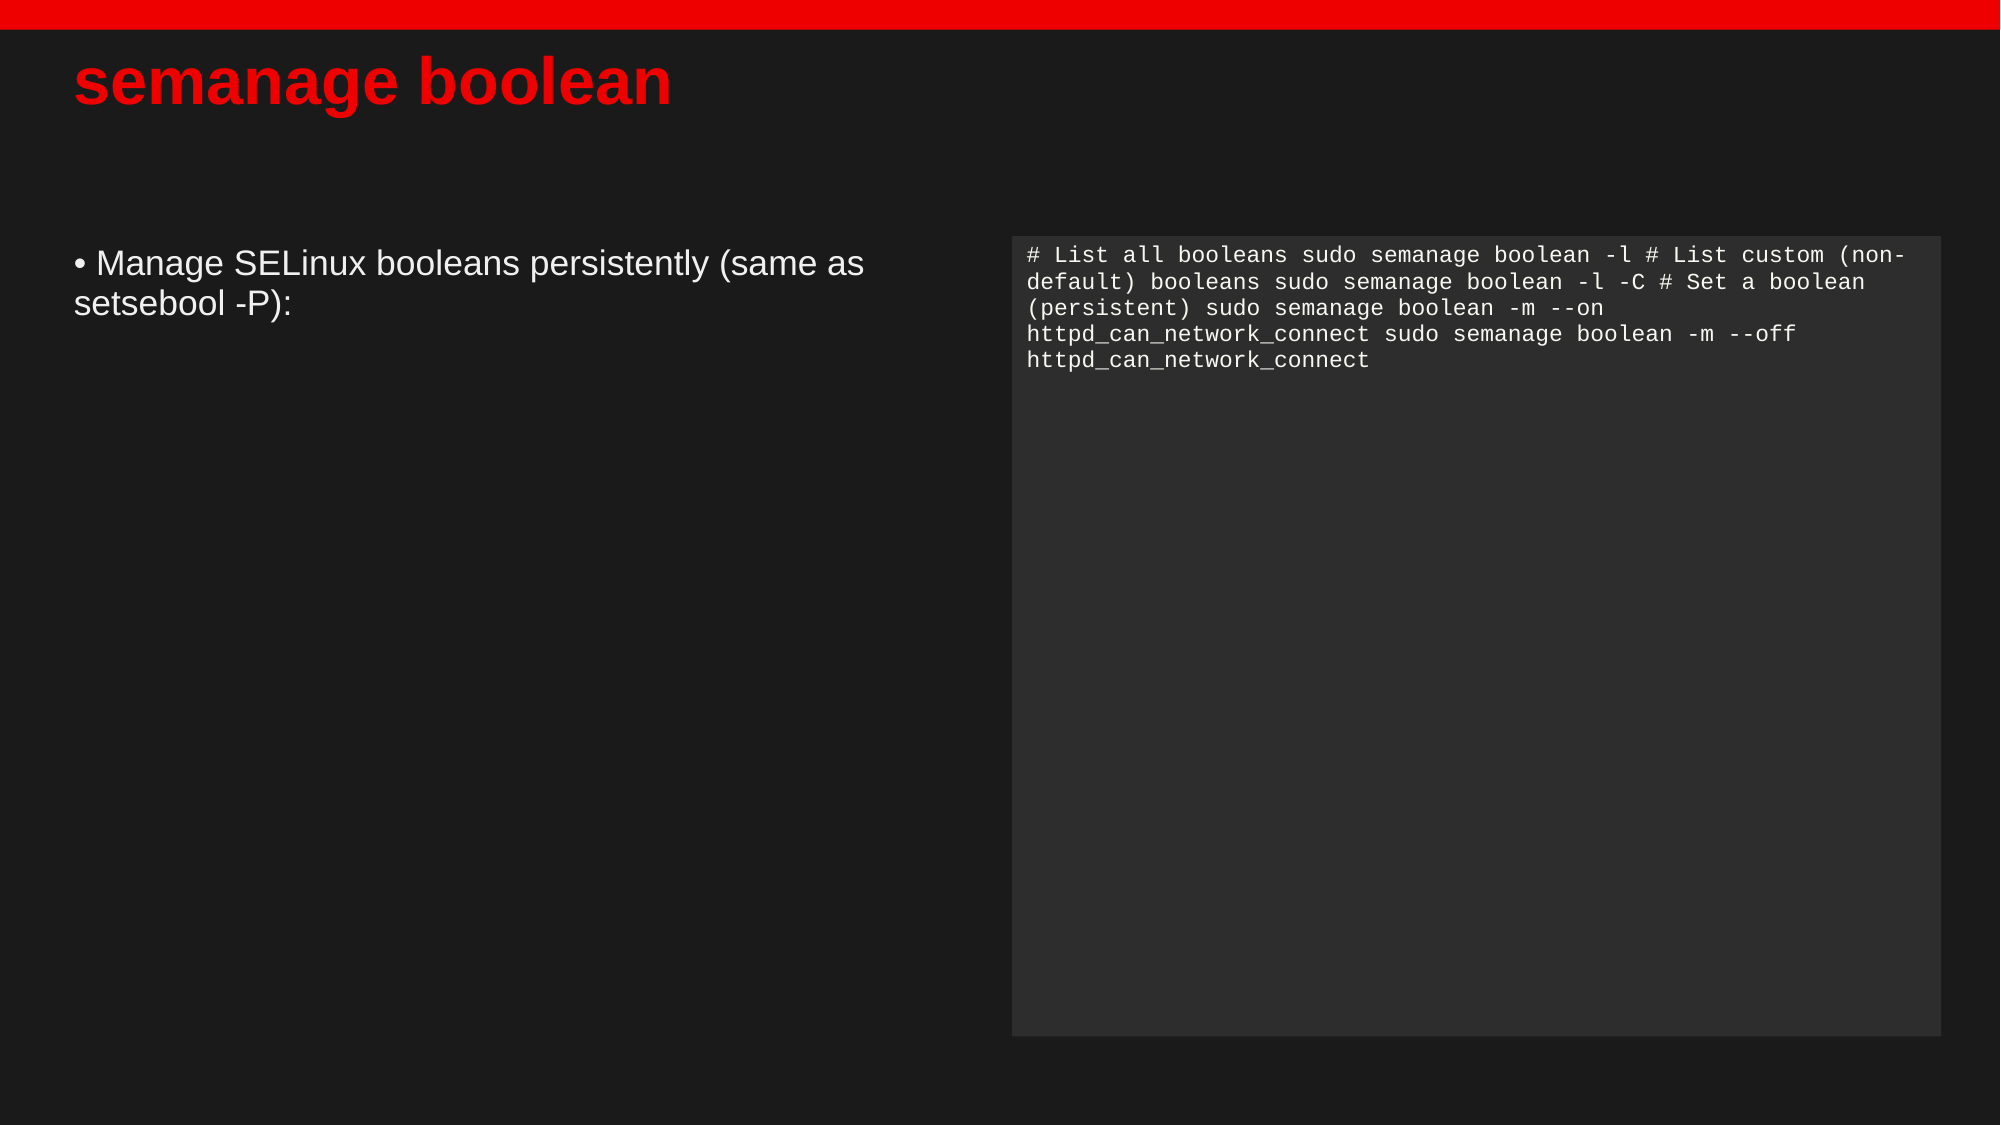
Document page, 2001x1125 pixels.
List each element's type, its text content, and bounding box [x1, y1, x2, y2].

text_box • Manage SELinux booleans persistently (same as setsebool -P): [59, 236, 989, 1037]
text_box semanage boolean [59, 36, 1942, 208]
text_box # List all booleans sudo semanage boolean -l # List custom (non-default) booleans sudo semanage boolean -l -C # Set a boolean (persistent) sudo semanage boolean -m --on httpd_can_network_connect sudo semanage boolean -m --off httpd_can_network_connect [1011, 236, 1942, 1037]
text_box [0, 0, 2001, 30]
